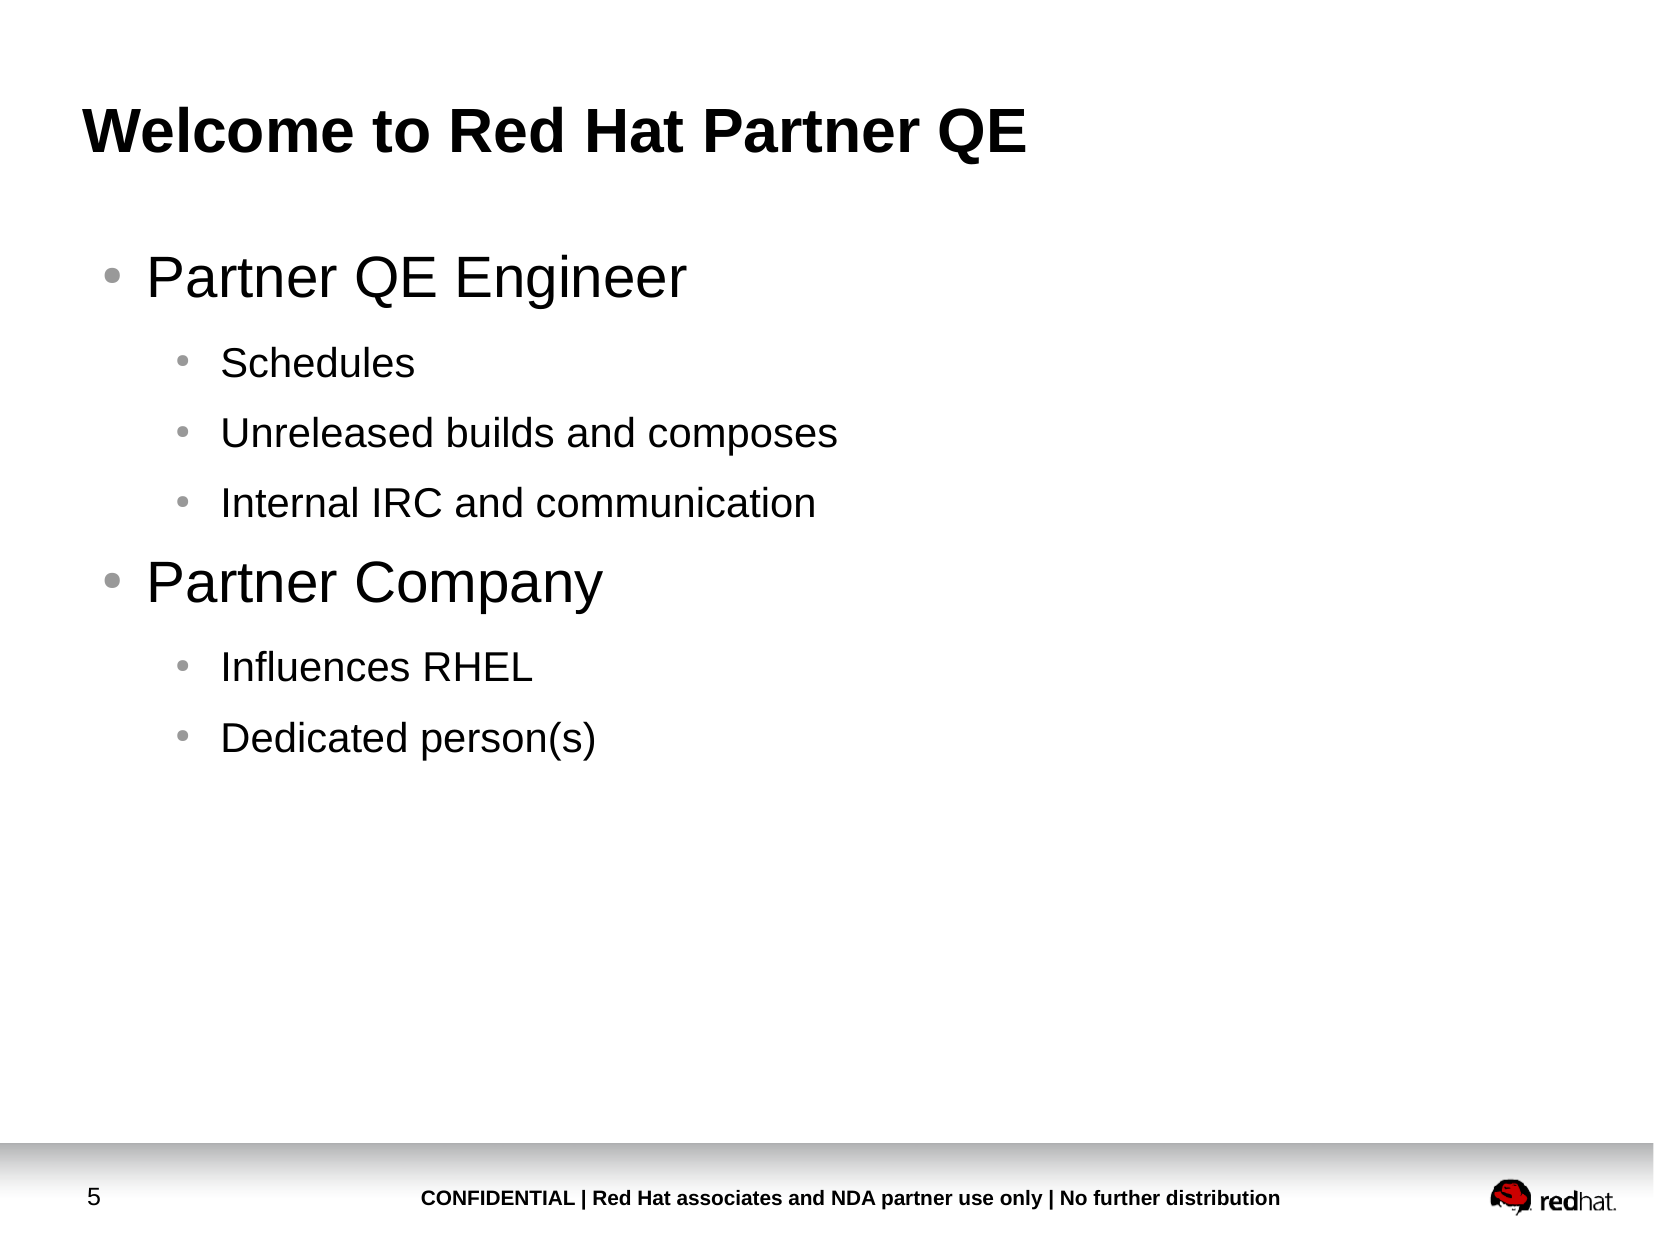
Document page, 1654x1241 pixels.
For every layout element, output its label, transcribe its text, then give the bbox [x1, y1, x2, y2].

picture [0, 1143, 1654, 1241]
list Partner QE Engineer Schedules Unreleased builds and composes Internal IRC and communication Partner Company Influences RHEL Dedicated person(s) [86, 244, 1576, 1039]
title Welcome to Red Hat Partner QE [82, 37, 1571, 226]
